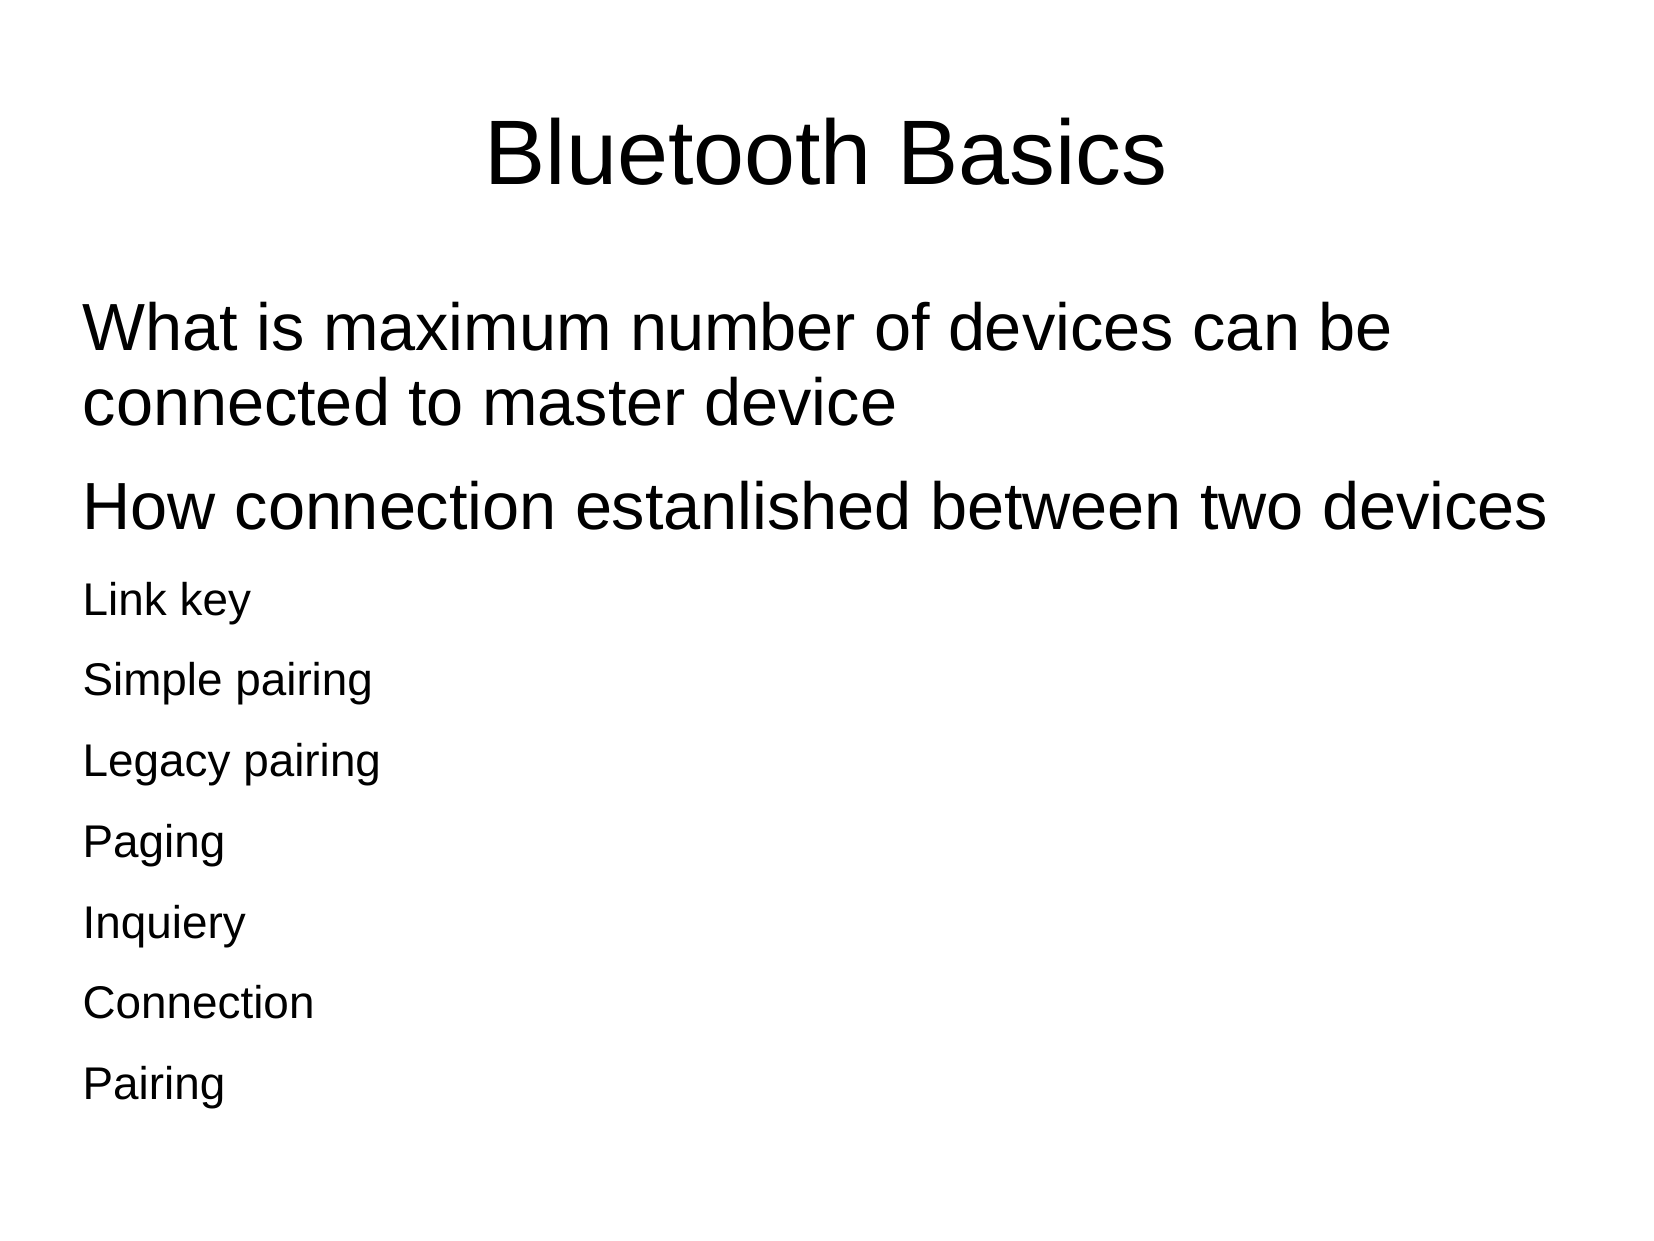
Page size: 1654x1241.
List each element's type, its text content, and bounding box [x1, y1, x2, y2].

title Bluetooth Basics [82, 49, 1571, 257]
list What is maximum number of devices can be connected to master device How connection estanlished between two devices Link key Simple pairing Legacy pairing Paging Inquiery Connection Pairing [82, 290, 1571, 1213]
